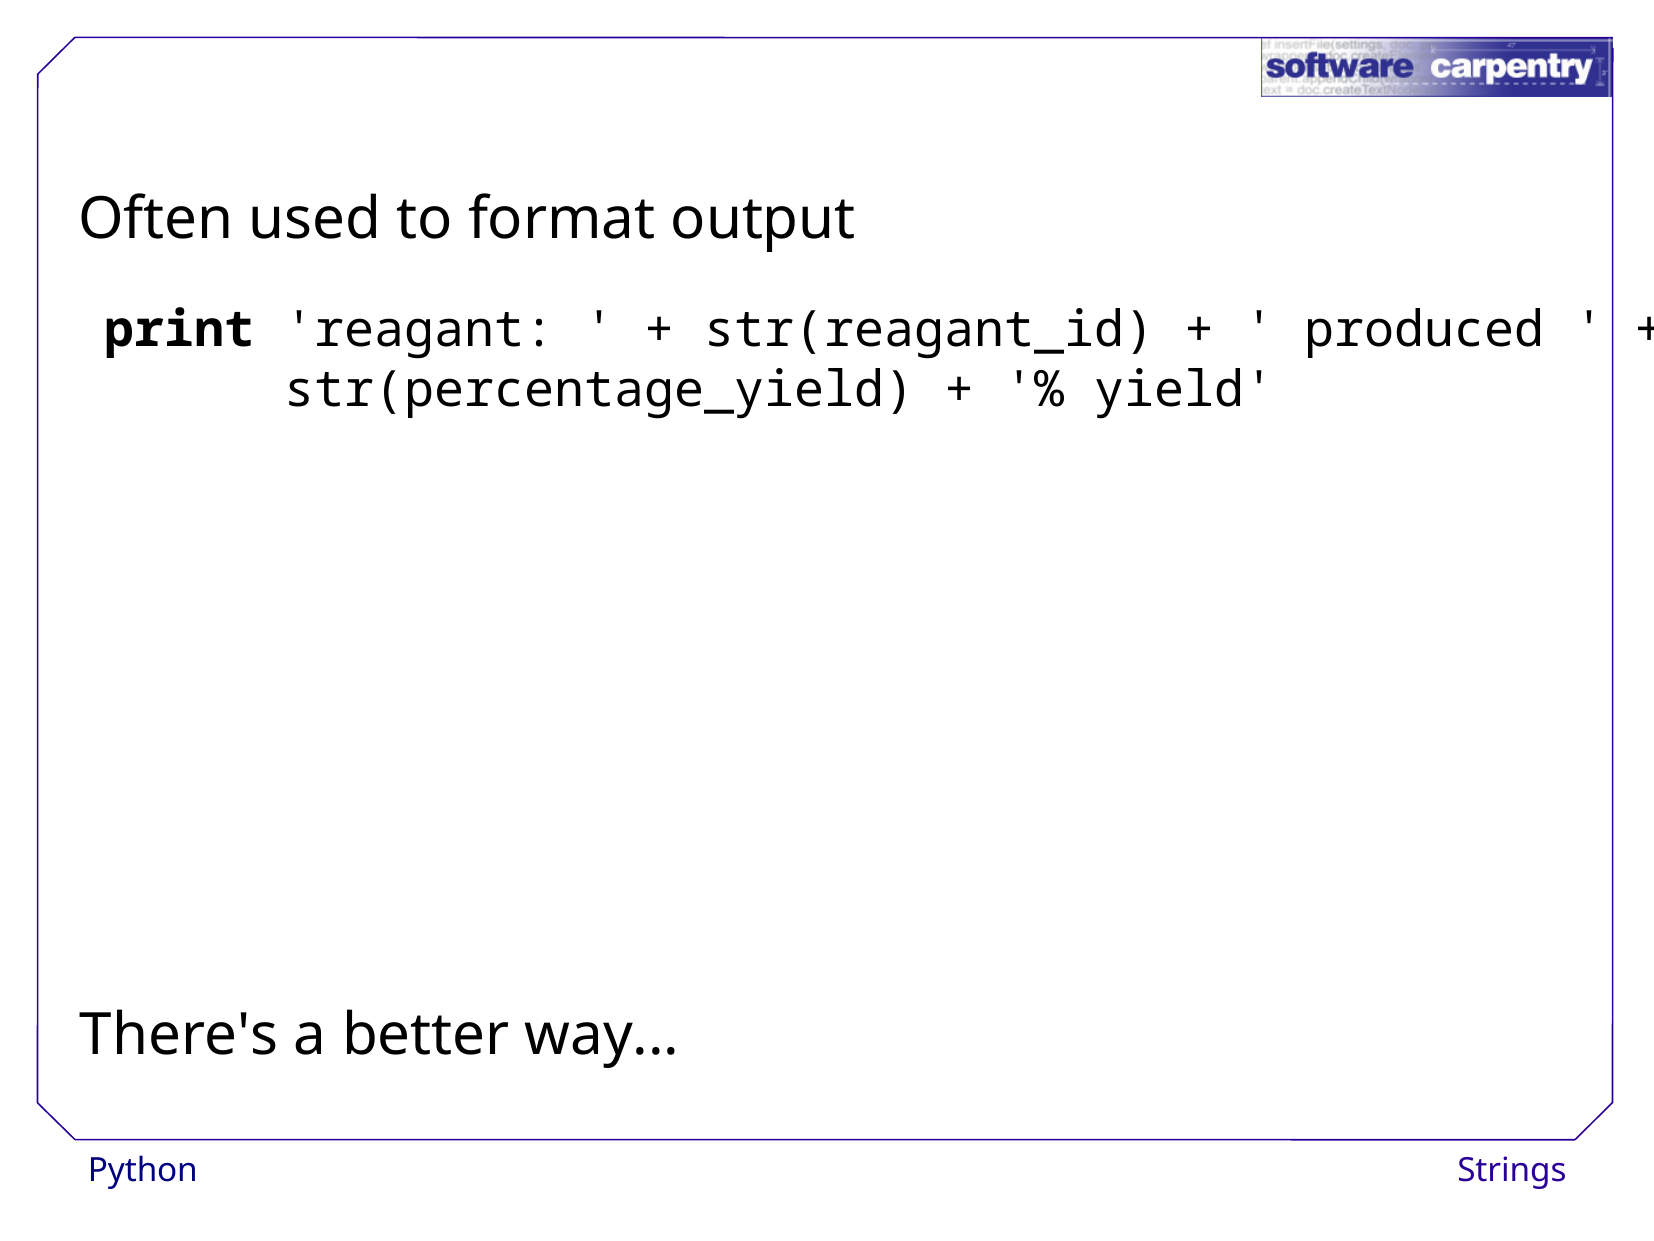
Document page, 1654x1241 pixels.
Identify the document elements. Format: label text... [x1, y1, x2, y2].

picture [1261, 39, 1613, 97]
text_box Often used to format output [63, 138, 1021, 259]
text_box There's a better way... [65, 953, 845, 1074]
text_box print 'reagant: ' + str(reagant_id) + ' produced ' + \ str(percentage_yield) + '% yield' [89, 289, 1593, 441]
